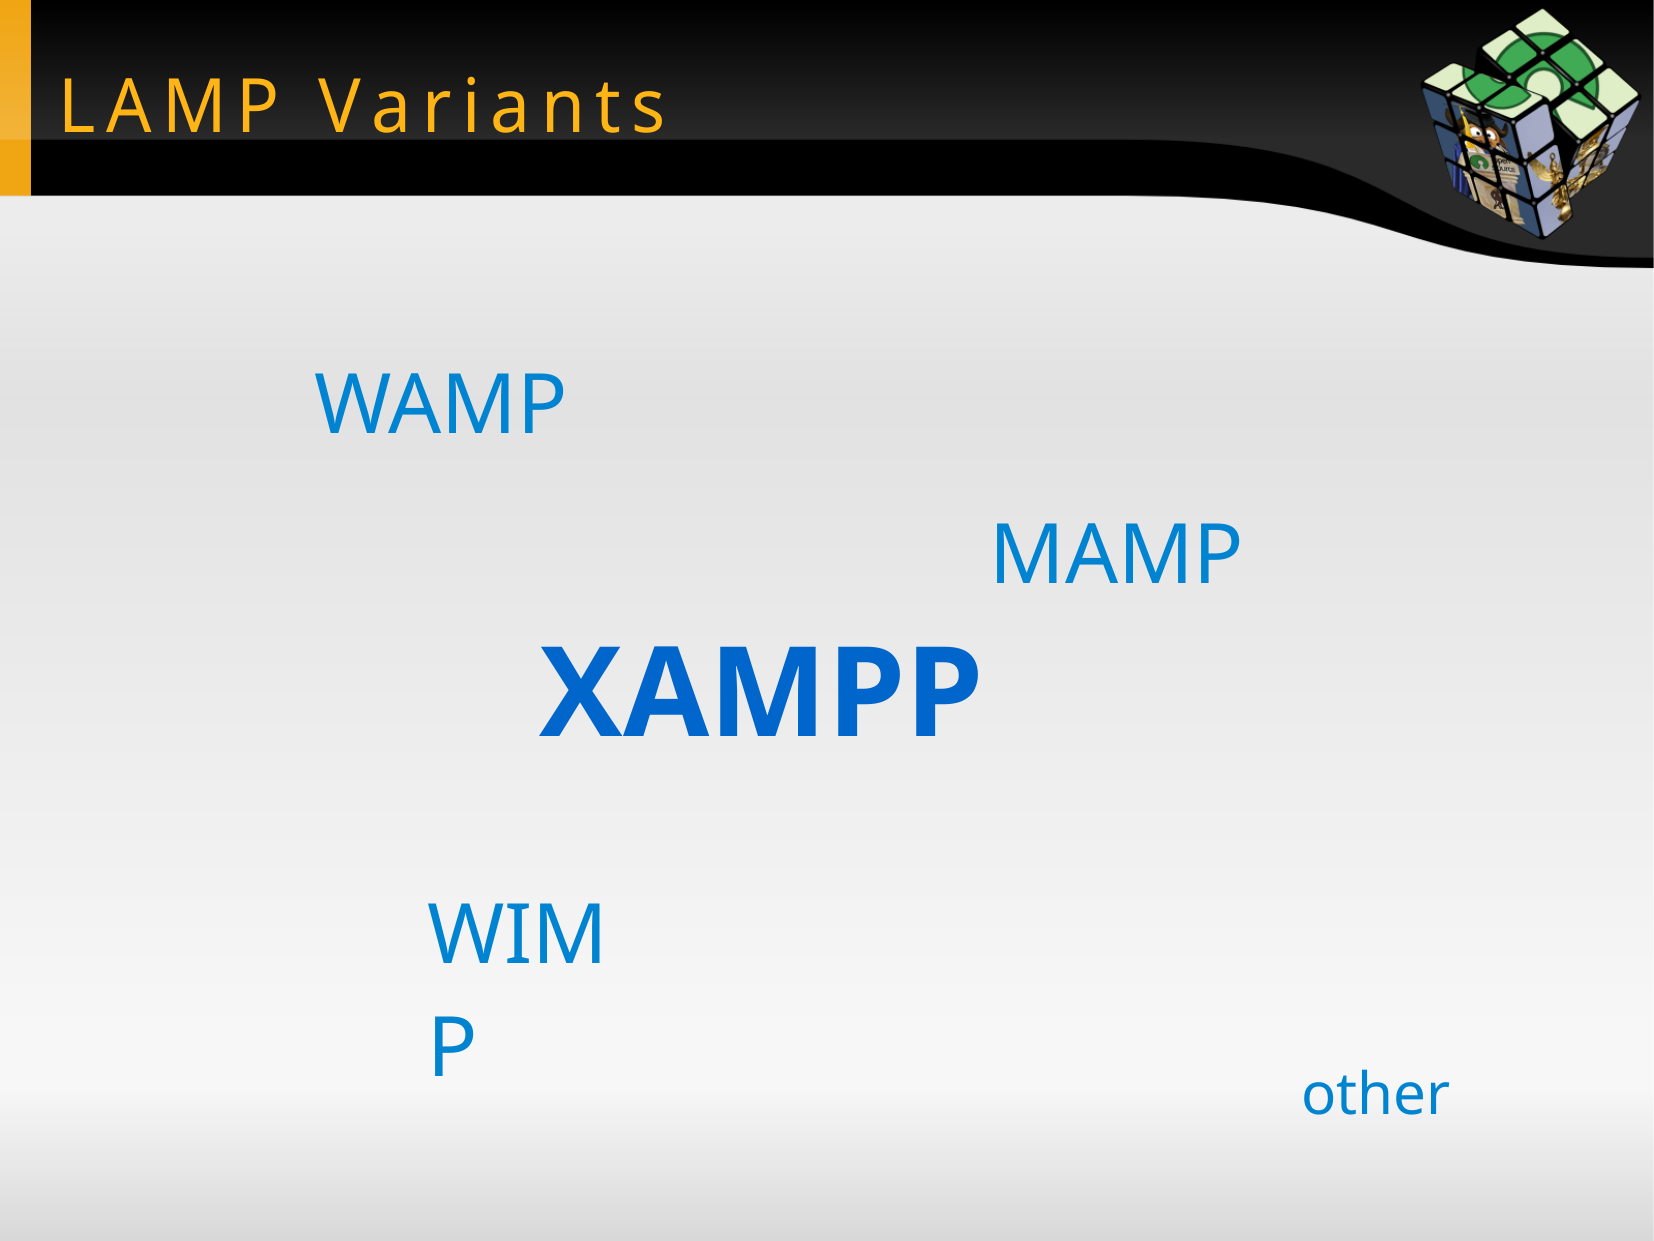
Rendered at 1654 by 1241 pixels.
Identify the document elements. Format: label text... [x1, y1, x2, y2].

text_box other [1286, 1044, 1463, 1126]
text_box MAMP [975, 487, 1256, 596]
text_box XAMPP [525, 594, 1013, 751]
picture [0, 0, 1654, 1241]
title LAMP Variants [59, 29, 1270, 178]
text_box WIMP [412, 866, 665, 976]
text_box WAMP [300, 337, 584, 446]
